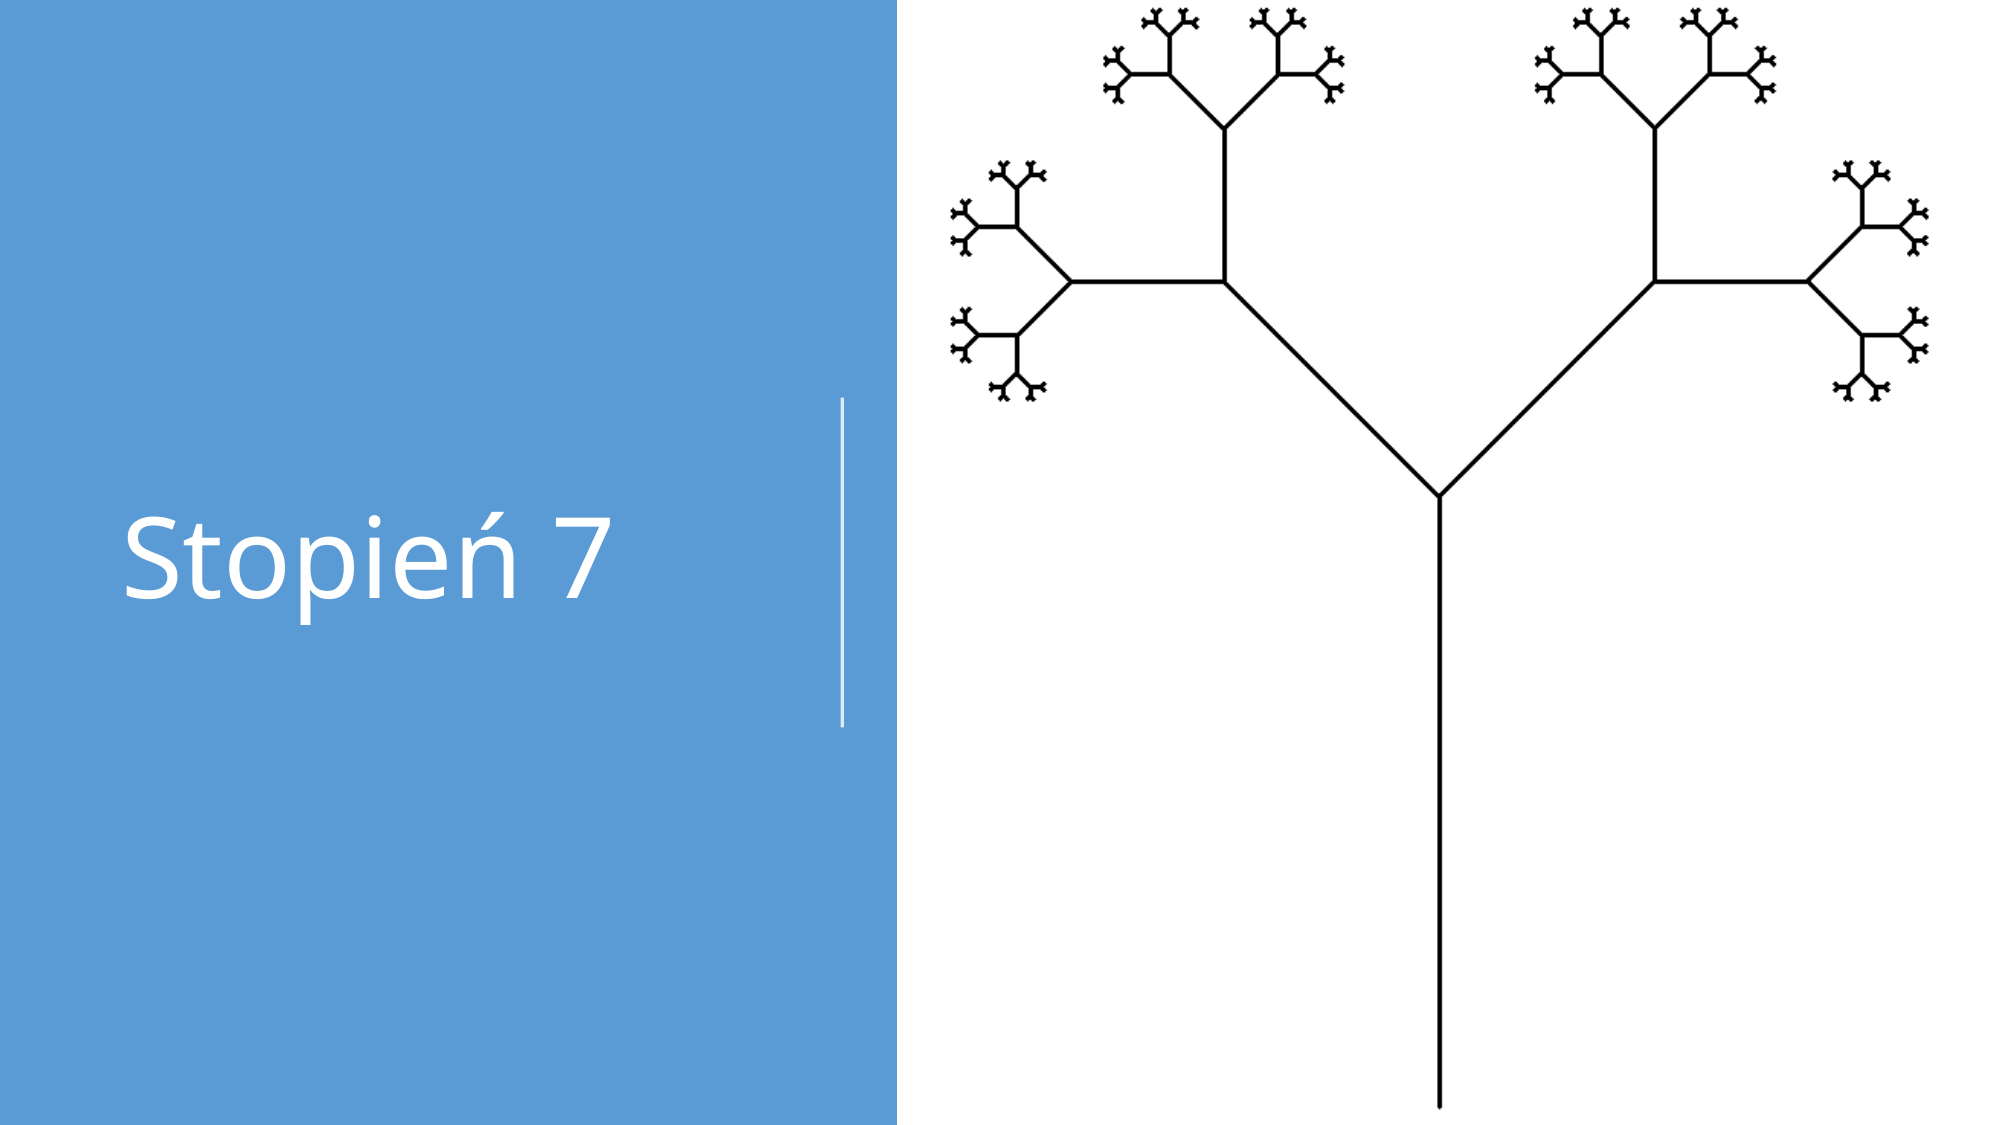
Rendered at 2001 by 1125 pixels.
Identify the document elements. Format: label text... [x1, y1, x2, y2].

text_box [0, 0, 897, 1125]
picture [948, 0, 1935, 1125]
title Stopień 7 [106, 104, 791, 1021]
